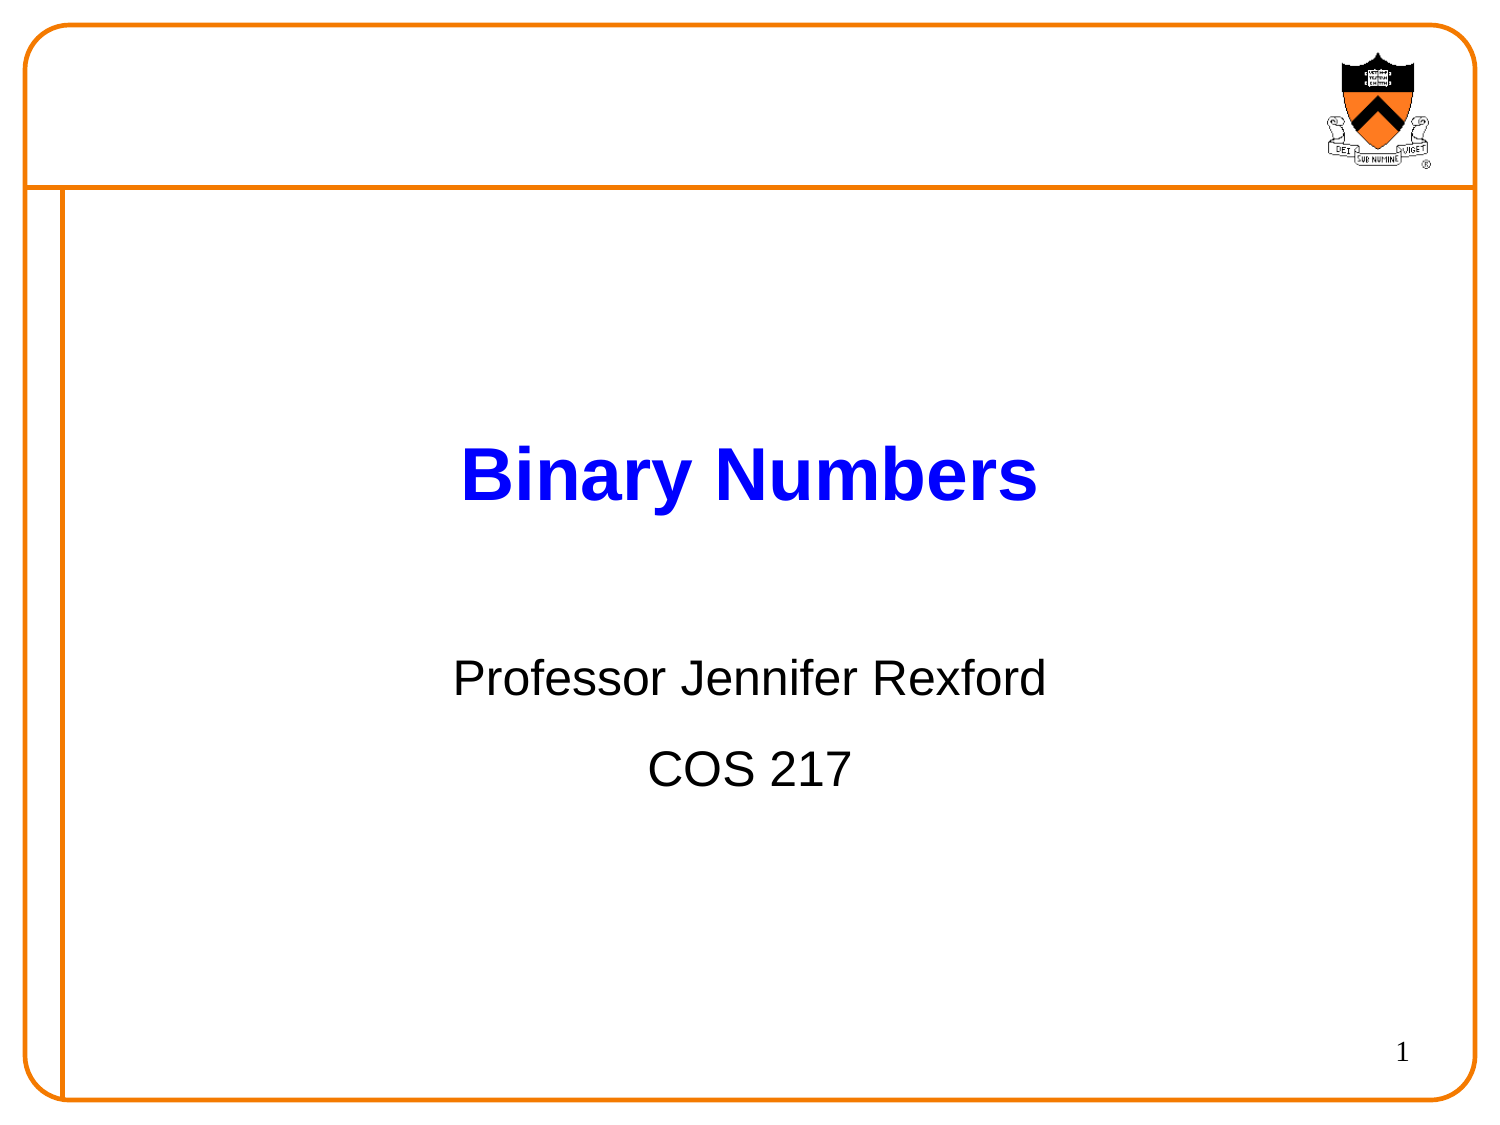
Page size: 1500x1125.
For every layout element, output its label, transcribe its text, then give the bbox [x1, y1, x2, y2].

subtitle Professor Jennifer Rexford COS 217 [225, 637, 1276, 926]
picture [1325, 49, 1431, 169]
title Binary Numbers [112, 349, 1388, 591]
